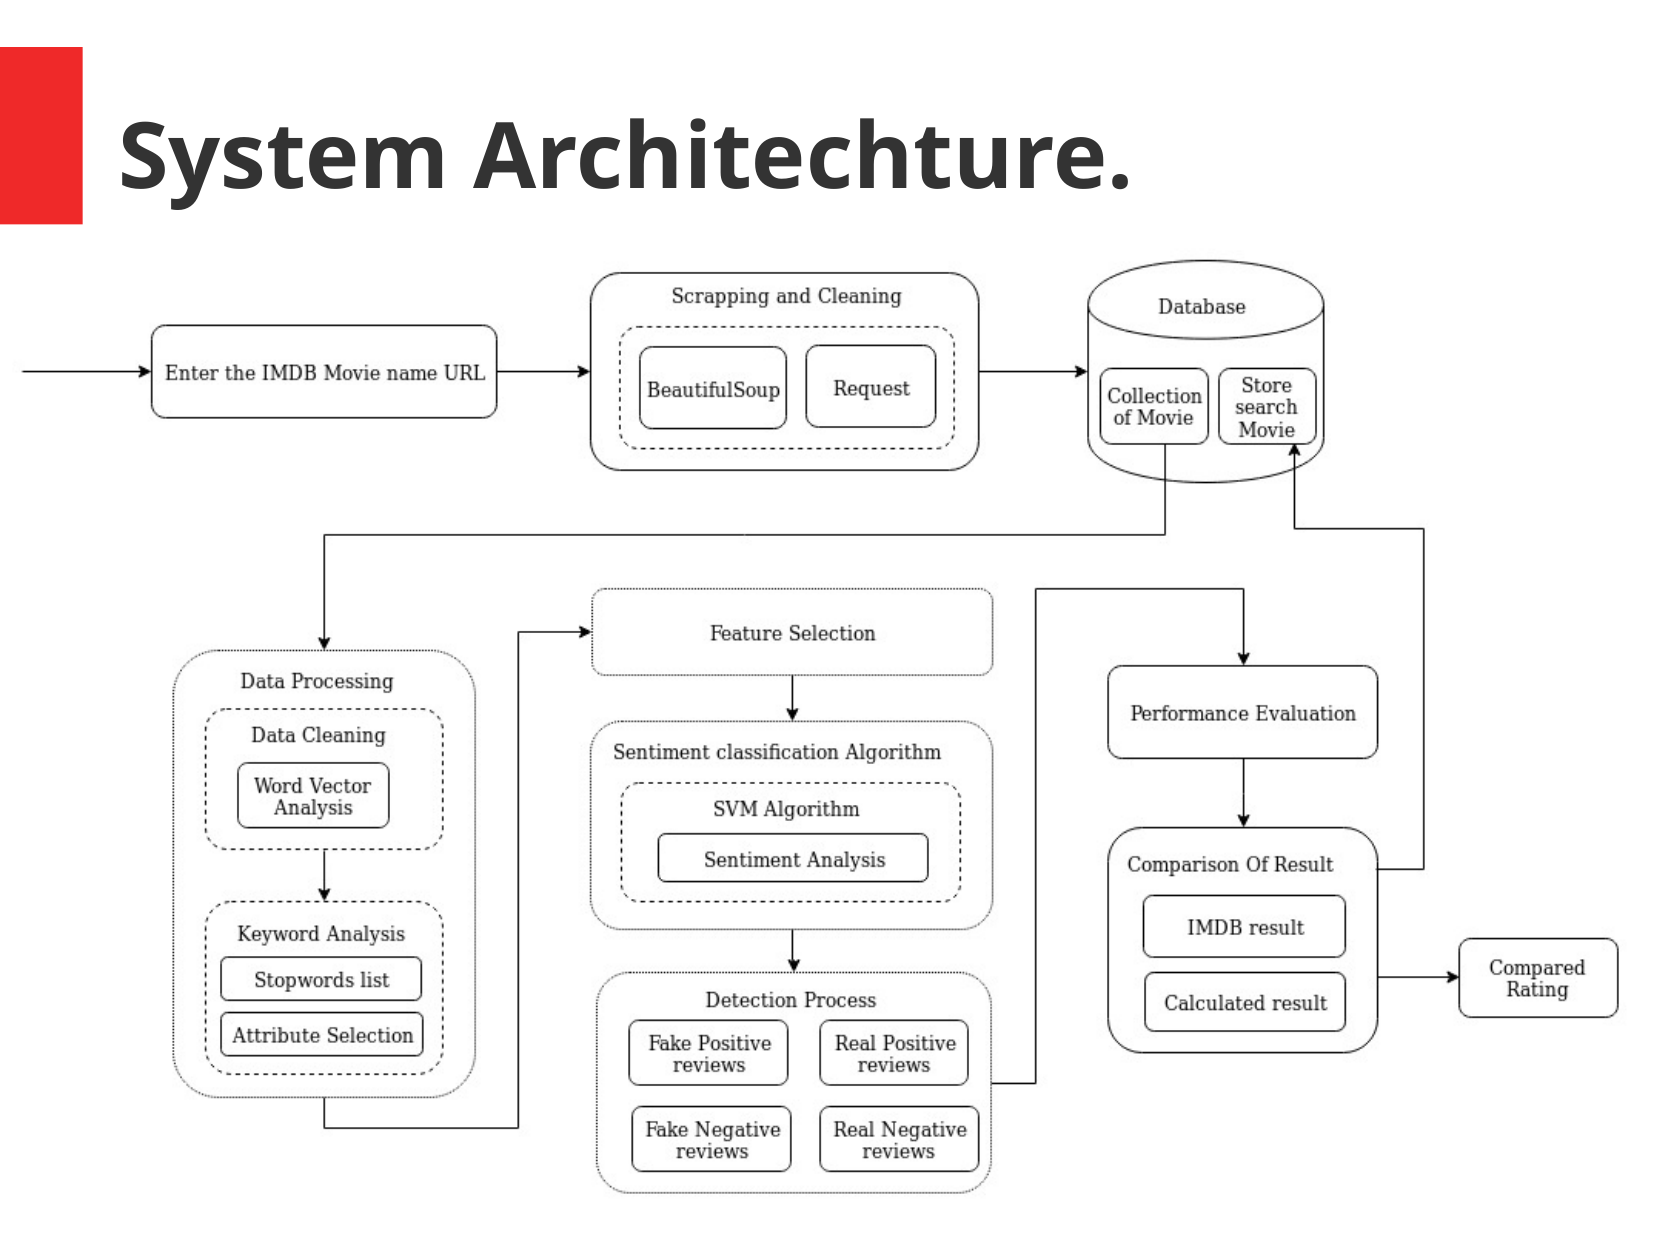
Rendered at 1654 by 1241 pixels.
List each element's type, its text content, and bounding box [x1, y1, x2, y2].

picture [0, 237, 1642, 1217]
title System Architechture. [118, 49, 1571, 237]
